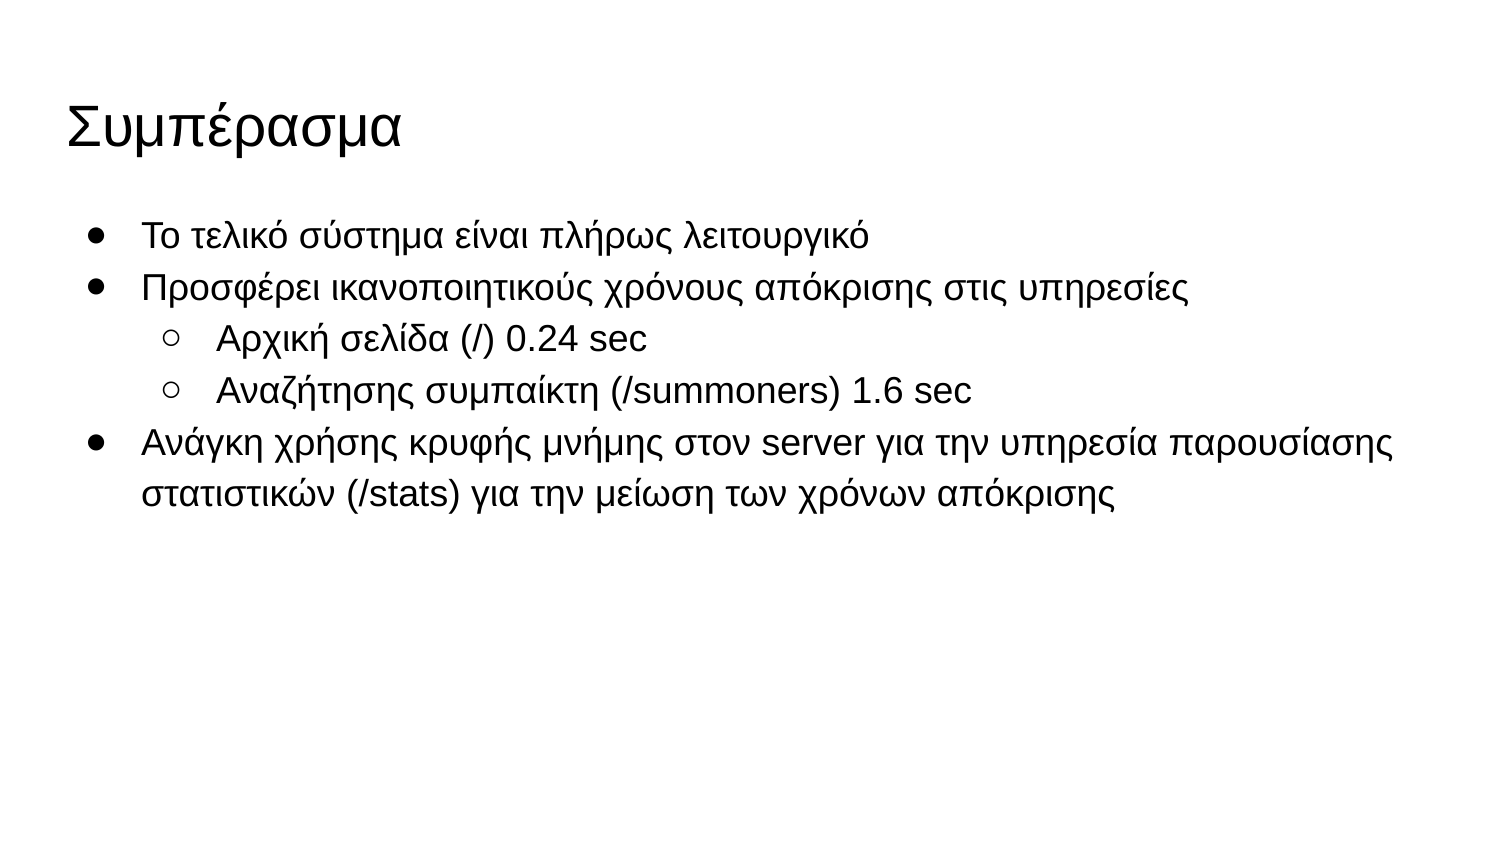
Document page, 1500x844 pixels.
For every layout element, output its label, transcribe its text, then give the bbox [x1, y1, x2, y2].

list Το τελικό σύστημα είναι πλήρως λειτουργικό Προσφέρει ικανοποιητικούς χρόνους απόκρισης στις υπηρεσίες Αρχική σελίδα (/) 0.24 sec Αναζήτησης συμπαίκτη (/summoners) 1.6 sec Ανάγκη χρήσης κρυφής μνήμης στον server για την υπηρεσία παρουσίασης στατιστικών (/stats) για την μείωση των χρόνων απόκρισης [51, 189, 1449, 750]
title Συμπέρασμα [51, 72, 1449, 167]
